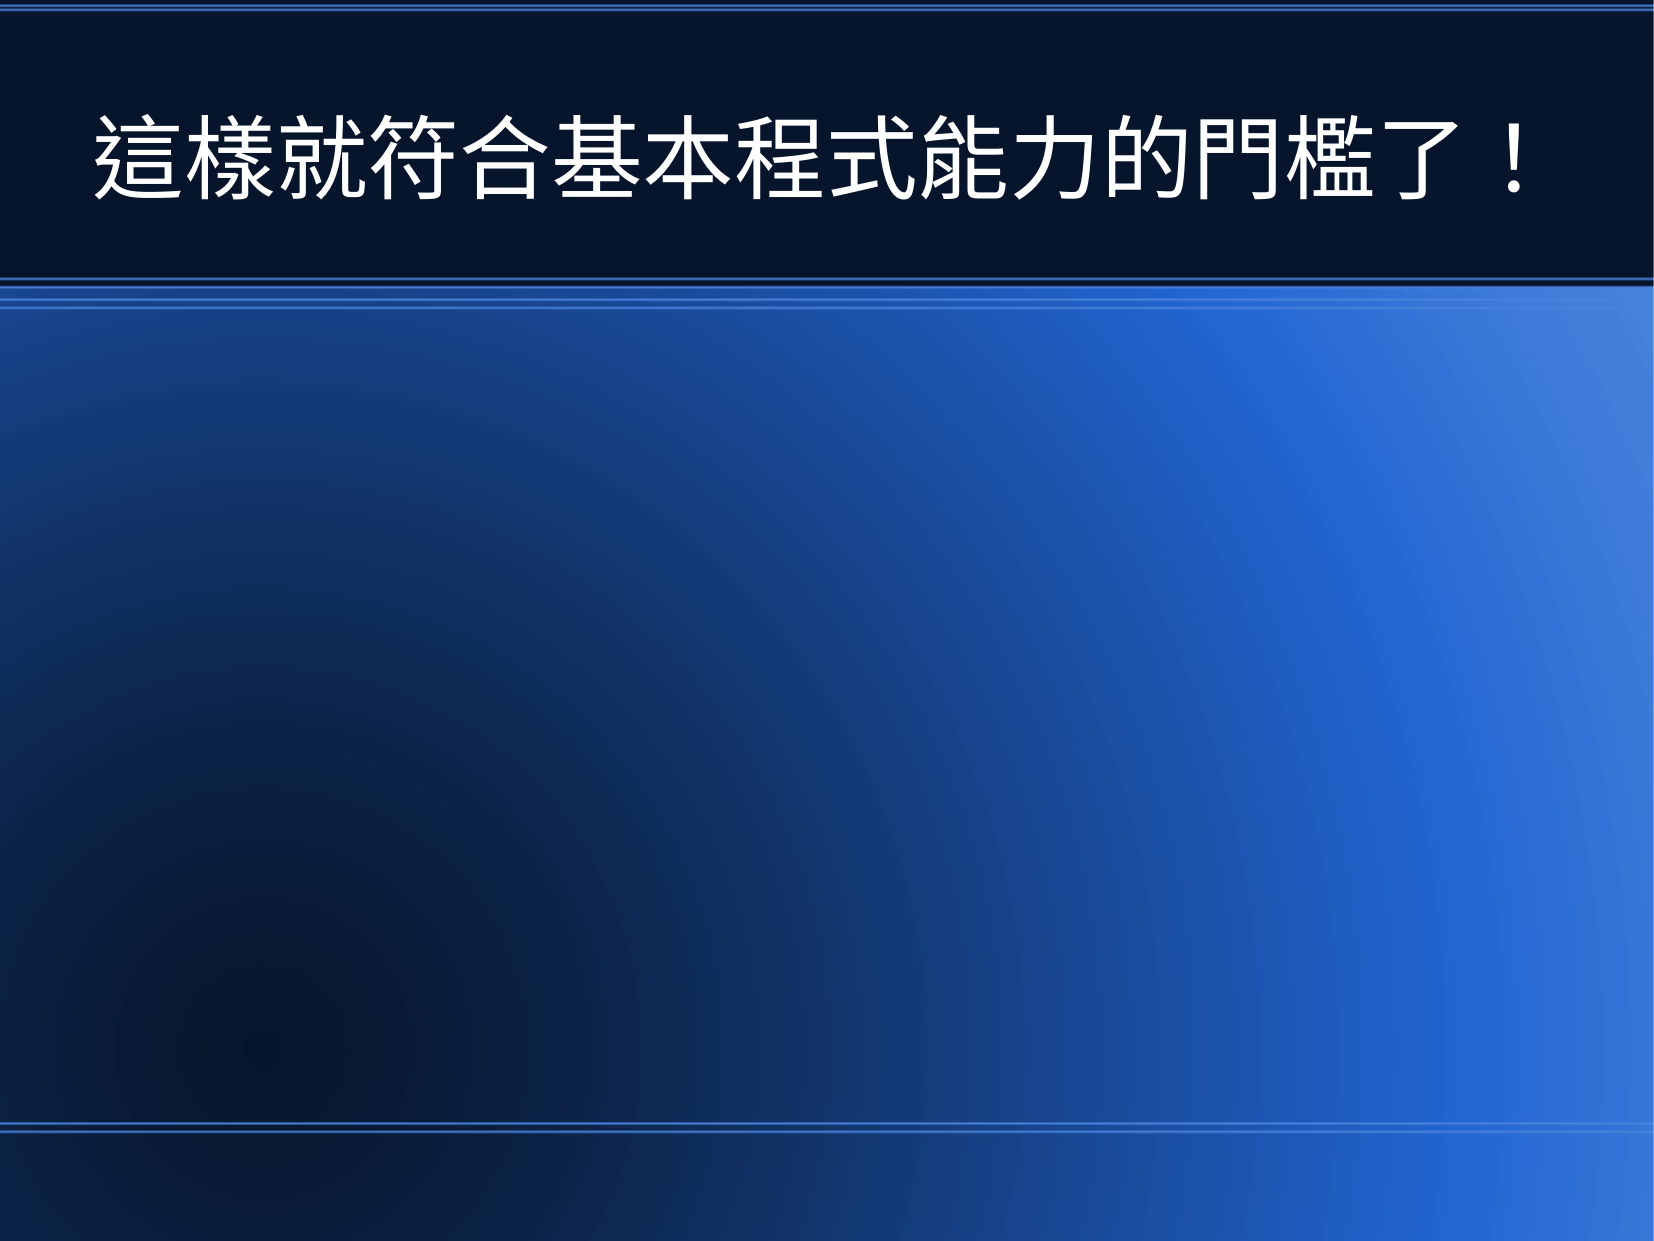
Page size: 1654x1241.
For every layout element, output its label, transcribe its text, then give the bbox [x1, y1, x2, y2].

title 這樣就符合基本程式能力的門檻了！ [82, 49, 1571, 257]
picture [0, 0, 1654, 1241]
